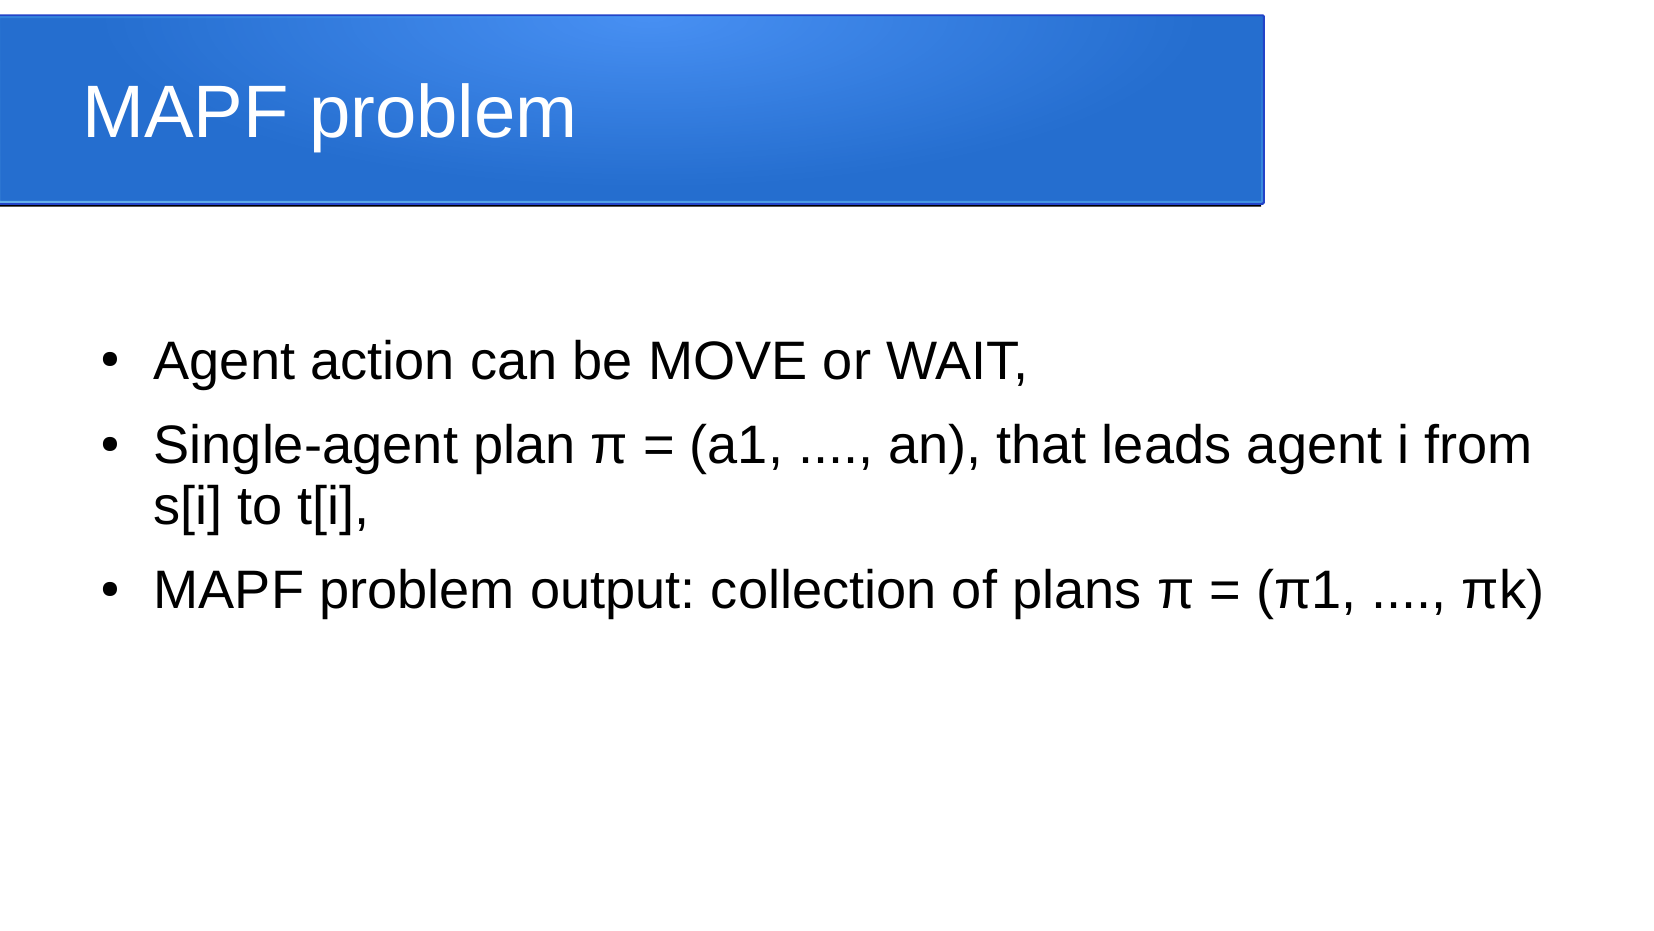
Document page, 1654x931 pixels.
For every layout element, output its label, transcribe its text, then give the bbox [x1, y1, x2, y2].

list Agent action can be MOVE or WAIT, Single-agent plan π = (a1, ...., an), that leads agent i from s[i] to t[i], MAPF problem output: collection of plans π = (π1, ...., πk) [82, 330, 1571, 871]
title MAPF problem [82, 35, 1235, 189]
